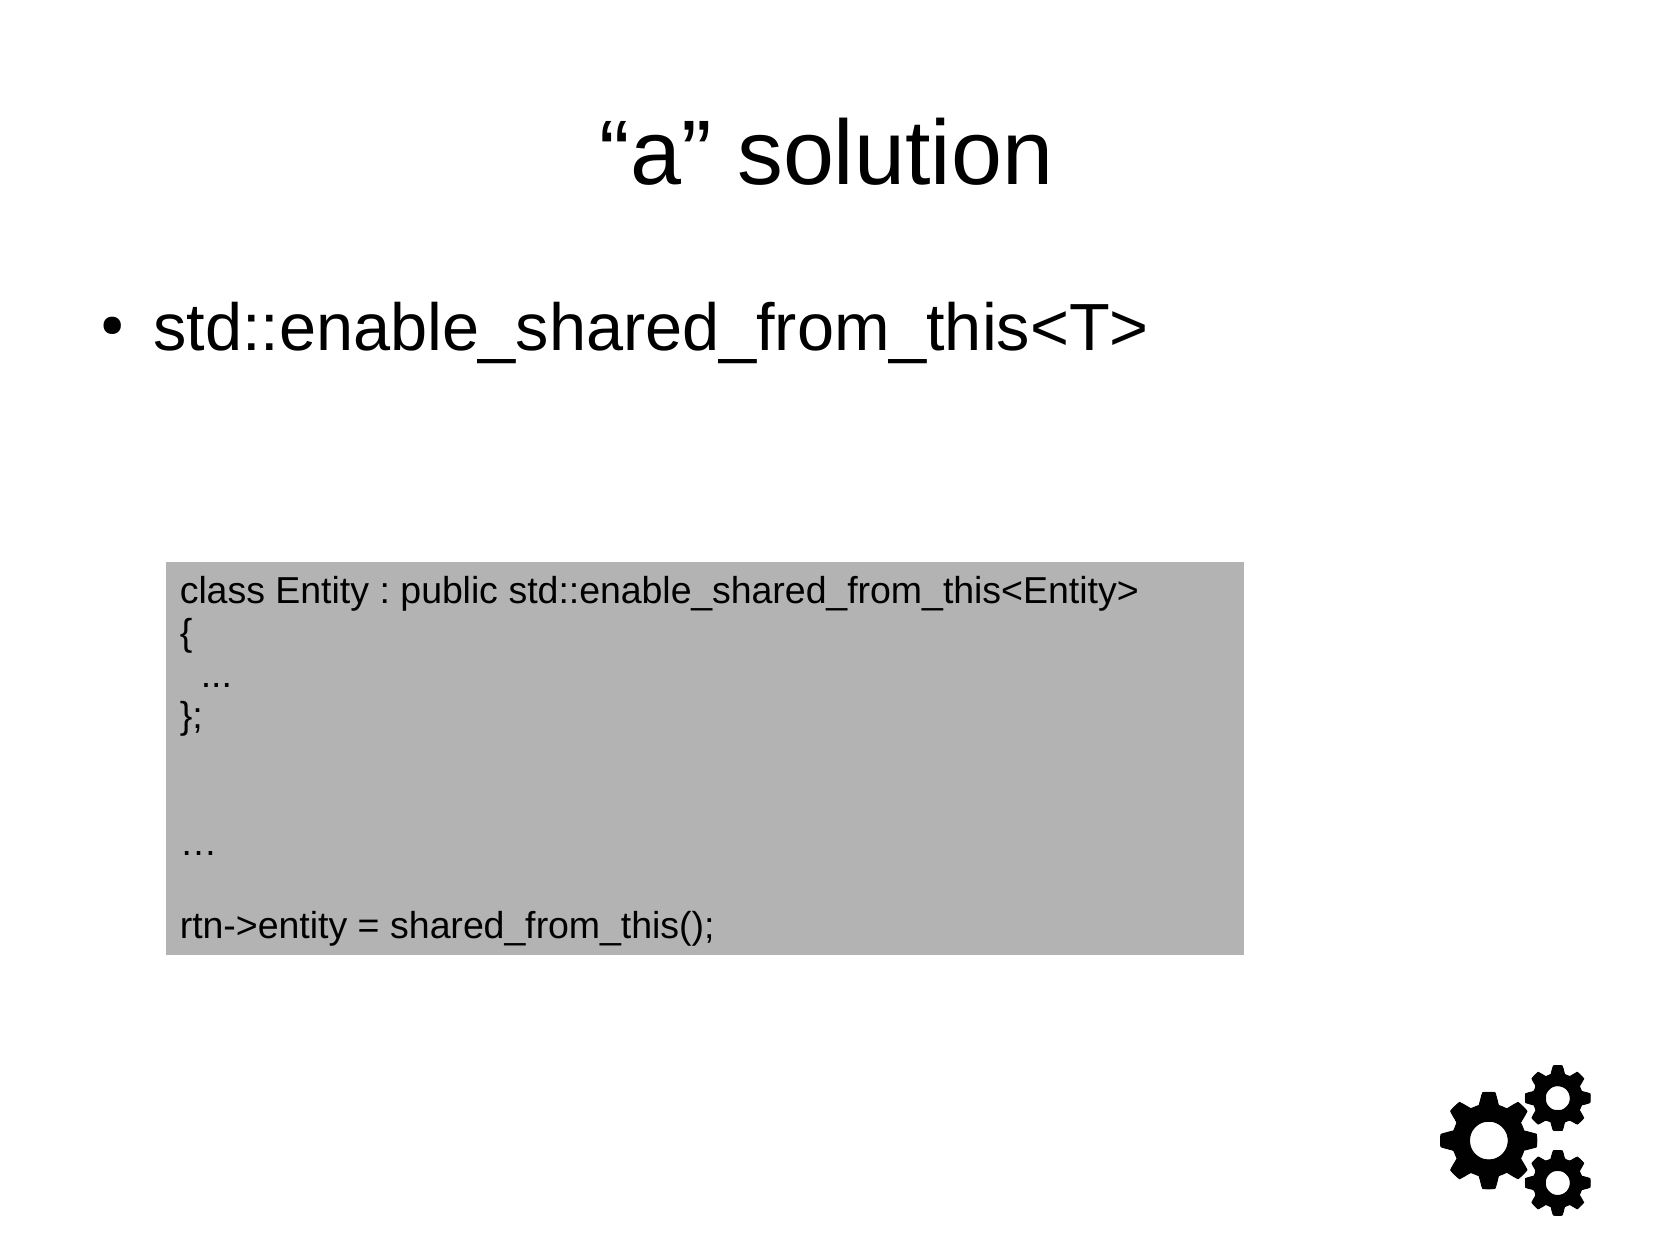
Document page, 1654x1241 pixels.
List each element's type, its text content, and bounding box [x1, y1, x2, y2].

title “a” solution [82, 49, 1571, 257]
list std::enable_shared_from_this<T> [82, 290, 1571, 1010]
picture [1440, 1065, 1591, 1216]
table_header class Entity : public std::enable_shared_from_this<Entity> { ... }; … rtn->entity = shared_from_this(); [166, 562, 1244, 955]
